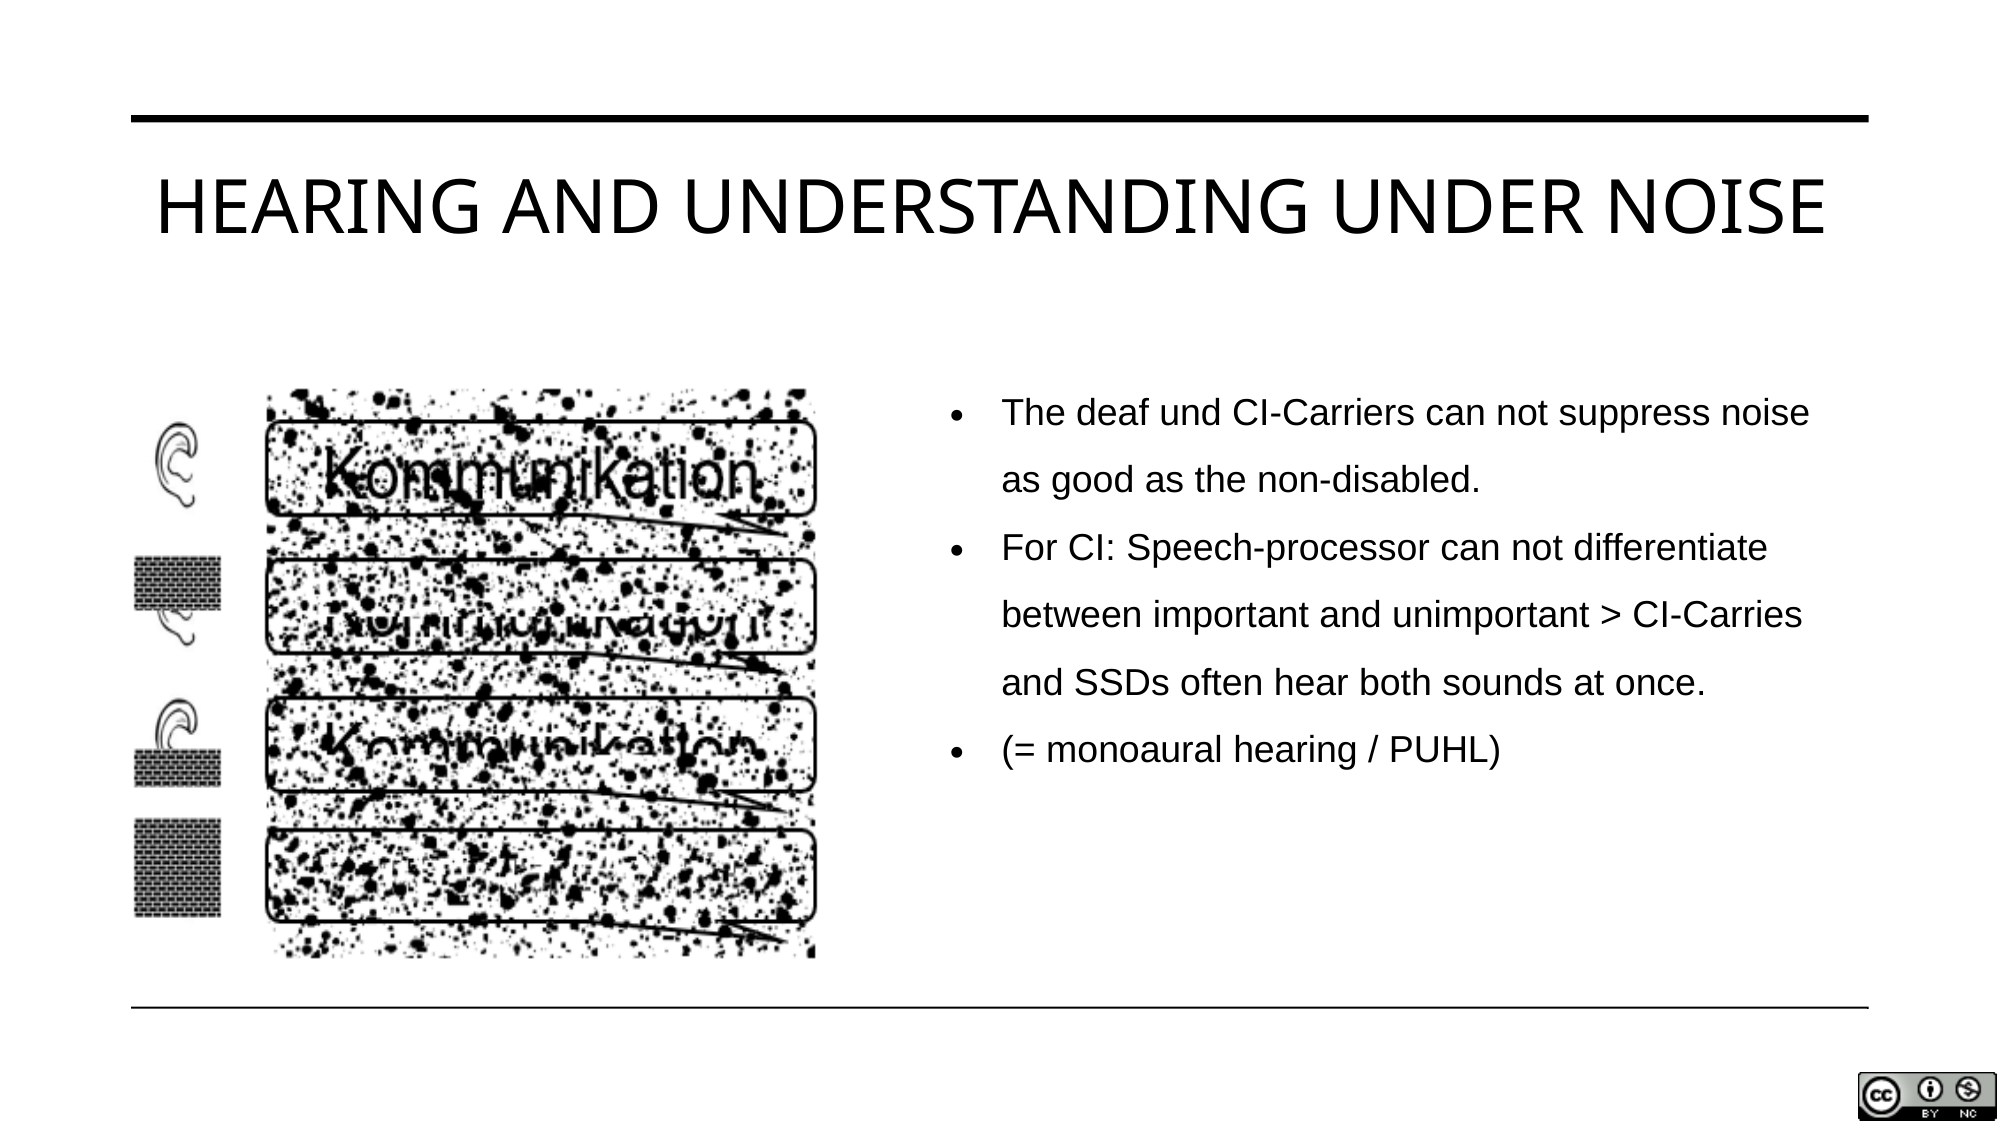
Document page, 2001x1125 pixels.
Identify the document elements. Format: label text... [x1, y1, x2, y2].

picture [1858, 1072, 1997, 1121]
picture [114, 381, 857, 974]
text_box The deaf und CI-Carriers can not suppress noise as good as the non-disabled. For CI: Speech-processor can not differentiate between important and unimportant > CI-Carries and SSDs often hear both sounds at once. (= monoaural hearing / PUHL) [929, 312, 1856, 778]
title HEARING AND UNDERSTANDING UNDER NOISE [114, 151, 1869, 277]
